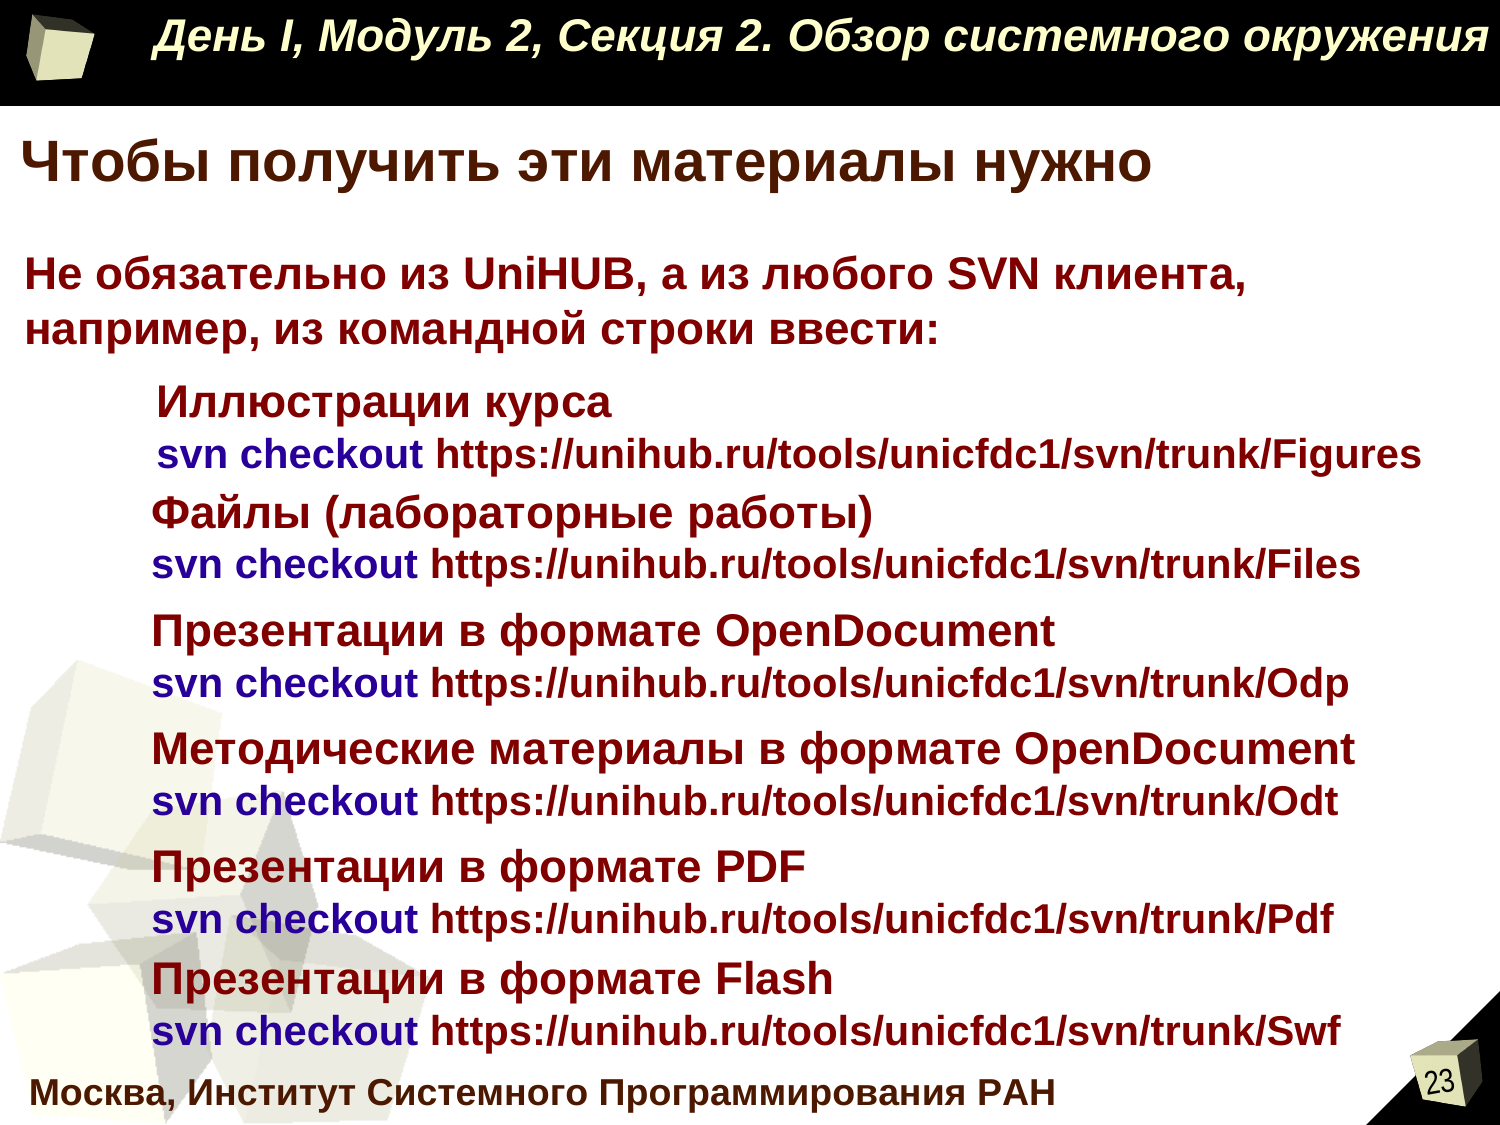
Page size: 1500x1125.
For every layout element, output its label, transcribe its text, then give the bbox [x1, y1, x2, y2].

text_box Презентации в формате Flash svn checkout https://unihub.ru/tools/unicfdc1/svn/trunk/Swf [136, 941, 1477, 1062]
text_box Иллюстрации курса svn checkout https://unihub.ru/tools/unicfdc1/svn/trunk/Figures [141, 364, 1500, 474]
text_box Не обязательно из UniHUB, а из любого SVN клиента, например, из командной строки ввести: [9, 236, 1500, 362]
text_box Методические материалы в формате OpenDocument svn checkout https://unihub.ru/tools/unicfdc1/svn/trunk/Odt [136, 711, 1477, 829]
picture [0, 659, 433, 1125]
text_box Презентации в формате PDF svn checkout https://unihub.ru/tools/unicfdc1/svn/trunk/Pdf [136, 829, 1477, 941]
picture [423, 1088, 433, 1102]
text_box Презентации в формате OpenDocument svn checkout https://unihub.ru/tools/unicfdc1/svn/trunk/Odp [136, 592, 1500, 713]
text_box Файлы (лабораторные работы) svn checkout https://unihub.ru/tools/unicfdc1/svn/trunk/Files [136, 474, 1500, 592]
text_box Чтобы получить эти материалы нужно [5, 115, 1500, 201]
